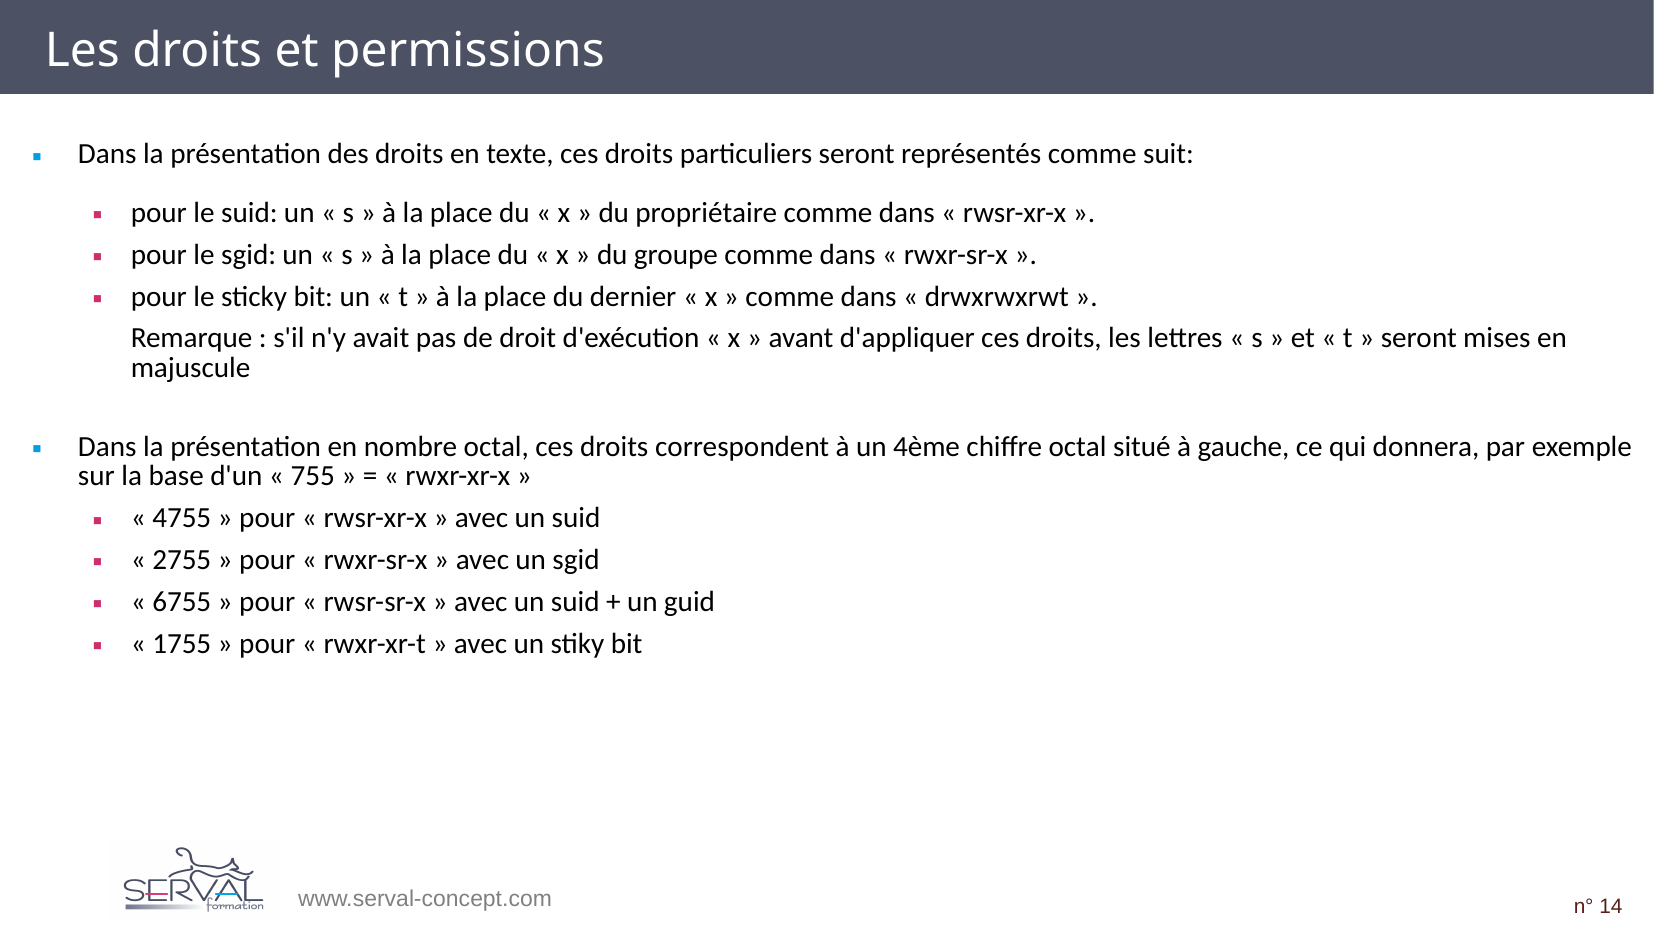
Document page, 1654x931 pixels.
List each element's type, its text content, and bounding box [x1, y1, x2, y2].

title Les droits et permissions [32, 0, 1635, 94]
list Dans la présentation des droits en texte, ces droits particuliers seront représentés comme suit: pour le suid: un « s » à la place du « x » du propriétaire comme dans « rwsr-xr-x ». pour le sgid: un « s » à la place du « x » du groupe comme dans « rwxr-sr-x ». pour le sticky bit: un « t » à la place du dernier « x » comme dans « drwxrwxrwt ». Remarque : s'il n'y avait pas de droit d'exécution « x » avant d'appliquer ces droits, les lettres « s » et « t » seront mises en majuscule Dans la présentation en nombre octal, ces droits correspondent à un 4ème chiffre octal situé à gauche, ce qui donnera, par exemple sur la base d'un « 755 » = « rwxr-xr-x » « 4755 » pour « rwsr-xr-x » avec un suid « 2755 » pour « rwxr-sr-x » avec un sgid « 6755 » pour « rwsr-sr-x » avec un suid + un guid « 1755 » pour « rwxr-xr-t » avec un stiky bit [32, 141, 1635, 699]
picture [110, 839, 279, 921]
